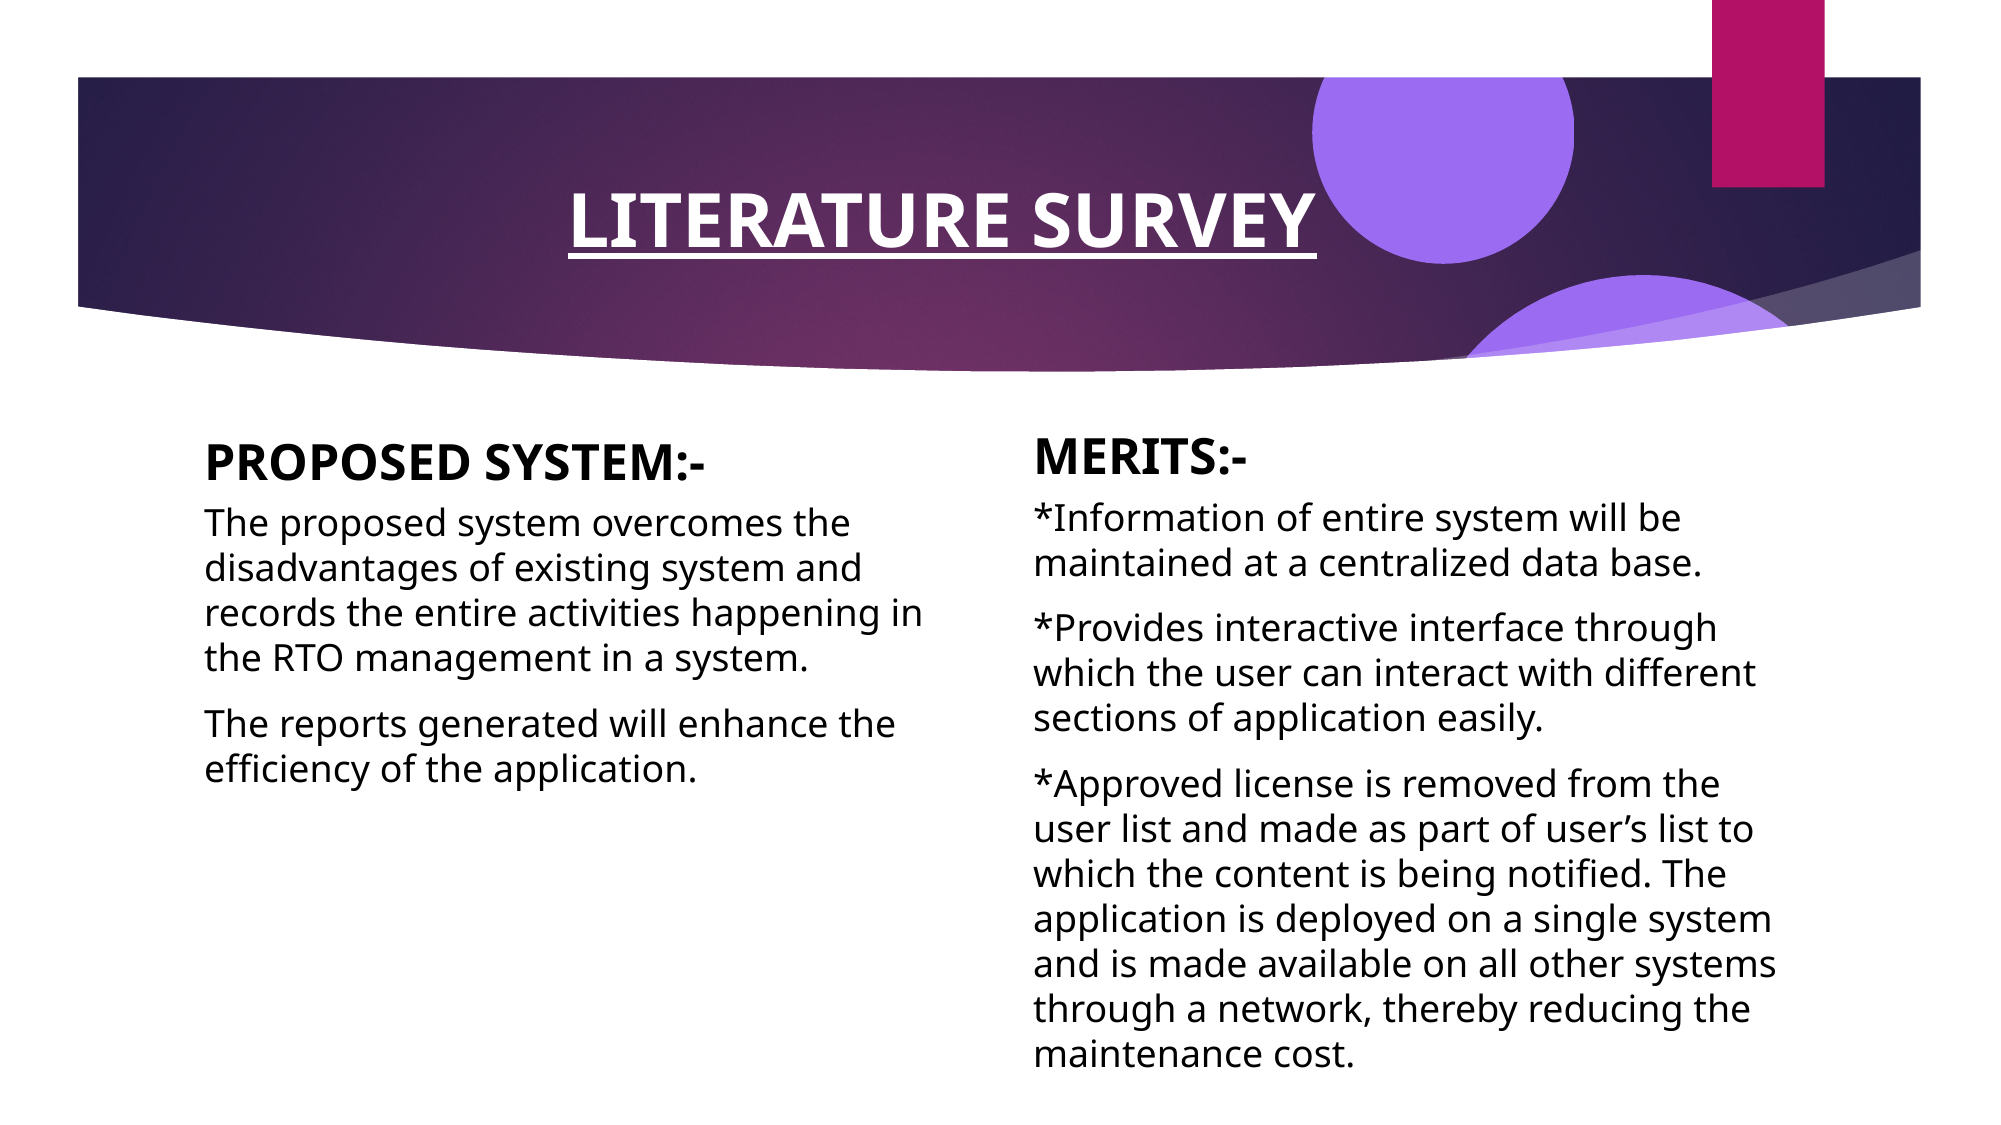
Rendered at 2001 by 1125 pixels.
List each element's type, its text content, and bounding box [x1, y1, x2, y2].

picture [79, 78, 1613, 371]
picture [1564, 78, 1920, 300]
text_box LITERATURE SURVEY [260, 159, 1698, 276]
text_box MERITS:- [1018, 397, 1810, 486]
text_box *Information of entire system will be maintained at a centralized data base. *Provides interactive interface through which the user can interact with different sections of application easily. *Approved license is removed from the user list and made as part of user’s list to which the content is being notified. The application is deployed on a single system and is made available on all other systems through a network, thereby reducing the maintenance cost. [1018, 486, 1810, 1075]
text_box The proposed system overcomes the disadvantages of existing system and records the entire activities happening in the RTO management in a system. The reports generated will enhance the efficiency of the application. [189, 492, 981, 958]
text_box PROPOSED SYSTEM:- [189, 403, 981, 492]
